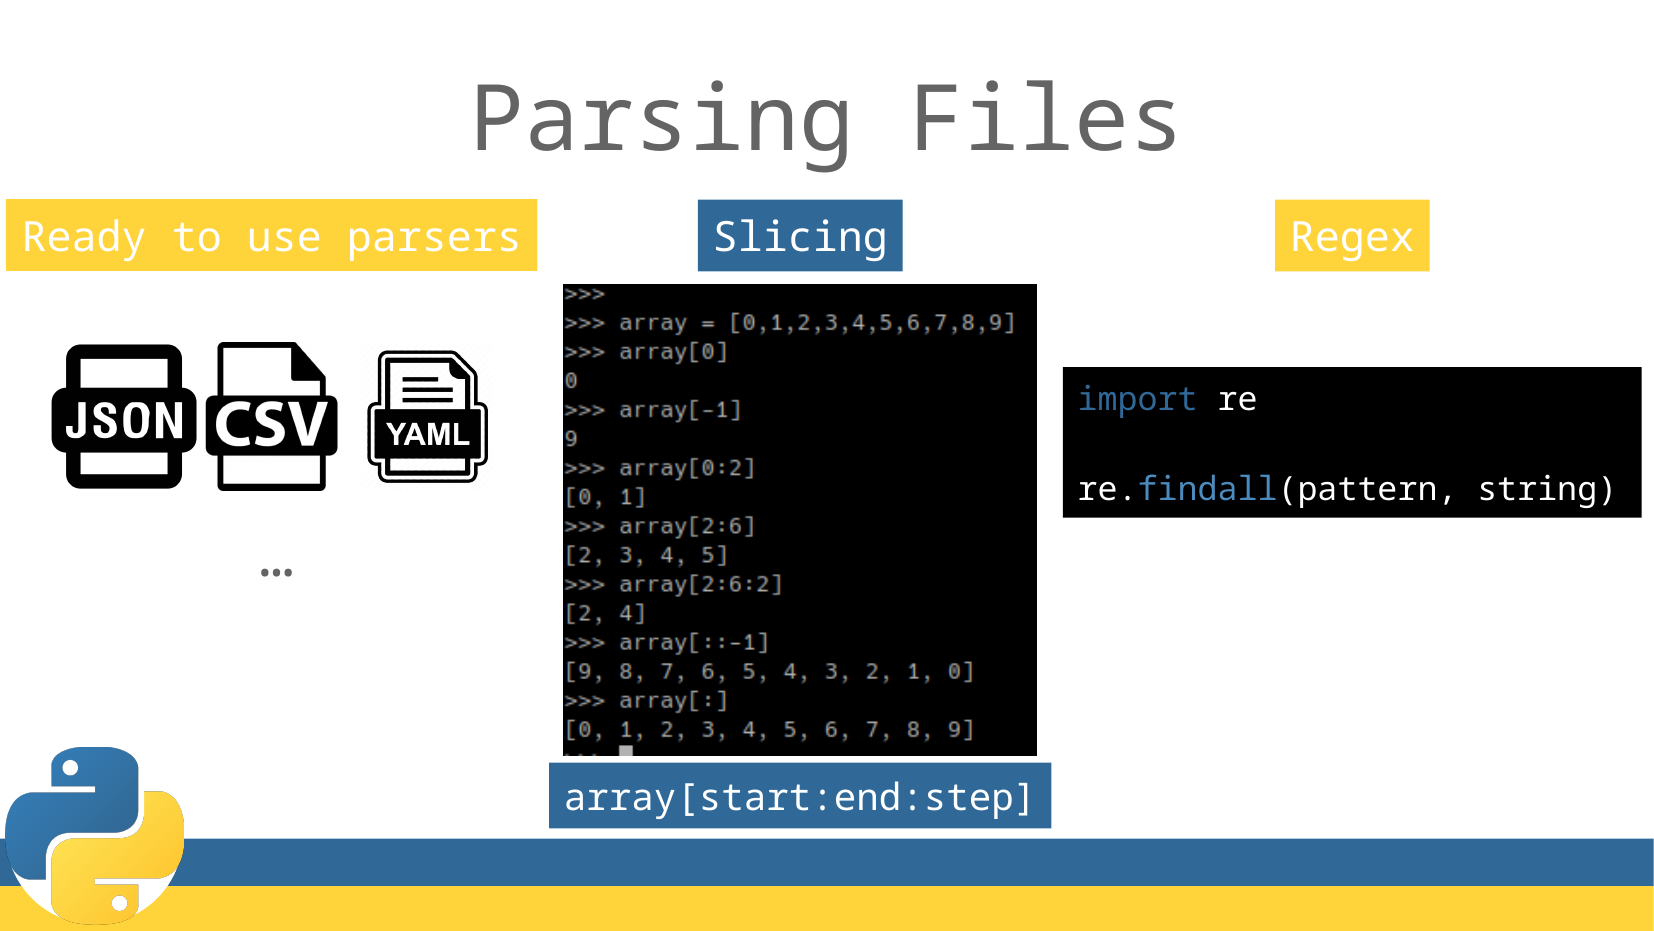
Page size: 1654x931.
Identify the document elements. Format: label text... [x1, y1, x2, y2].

picture [563, 284, 1037, 756]
picture [5, 747, 184, 925]
text_box import re re.findall(pattern, string) [1062, 367, 1642, 497]
text_box array[start:end:step] [549, 762, 1052, 815]
picture [362, 342, 494, 491]
text_box Slicing [697, 199, 903, 257]
picture [50, 342, 346, 491]
title Parsing Files [82, 37, 1571, 193]
text_box Ready to use parsers [5, 199, 538, 257]
text_box Regex [1275, 199, 1430, 257]
text_box … [245, 507, 305, 581]
